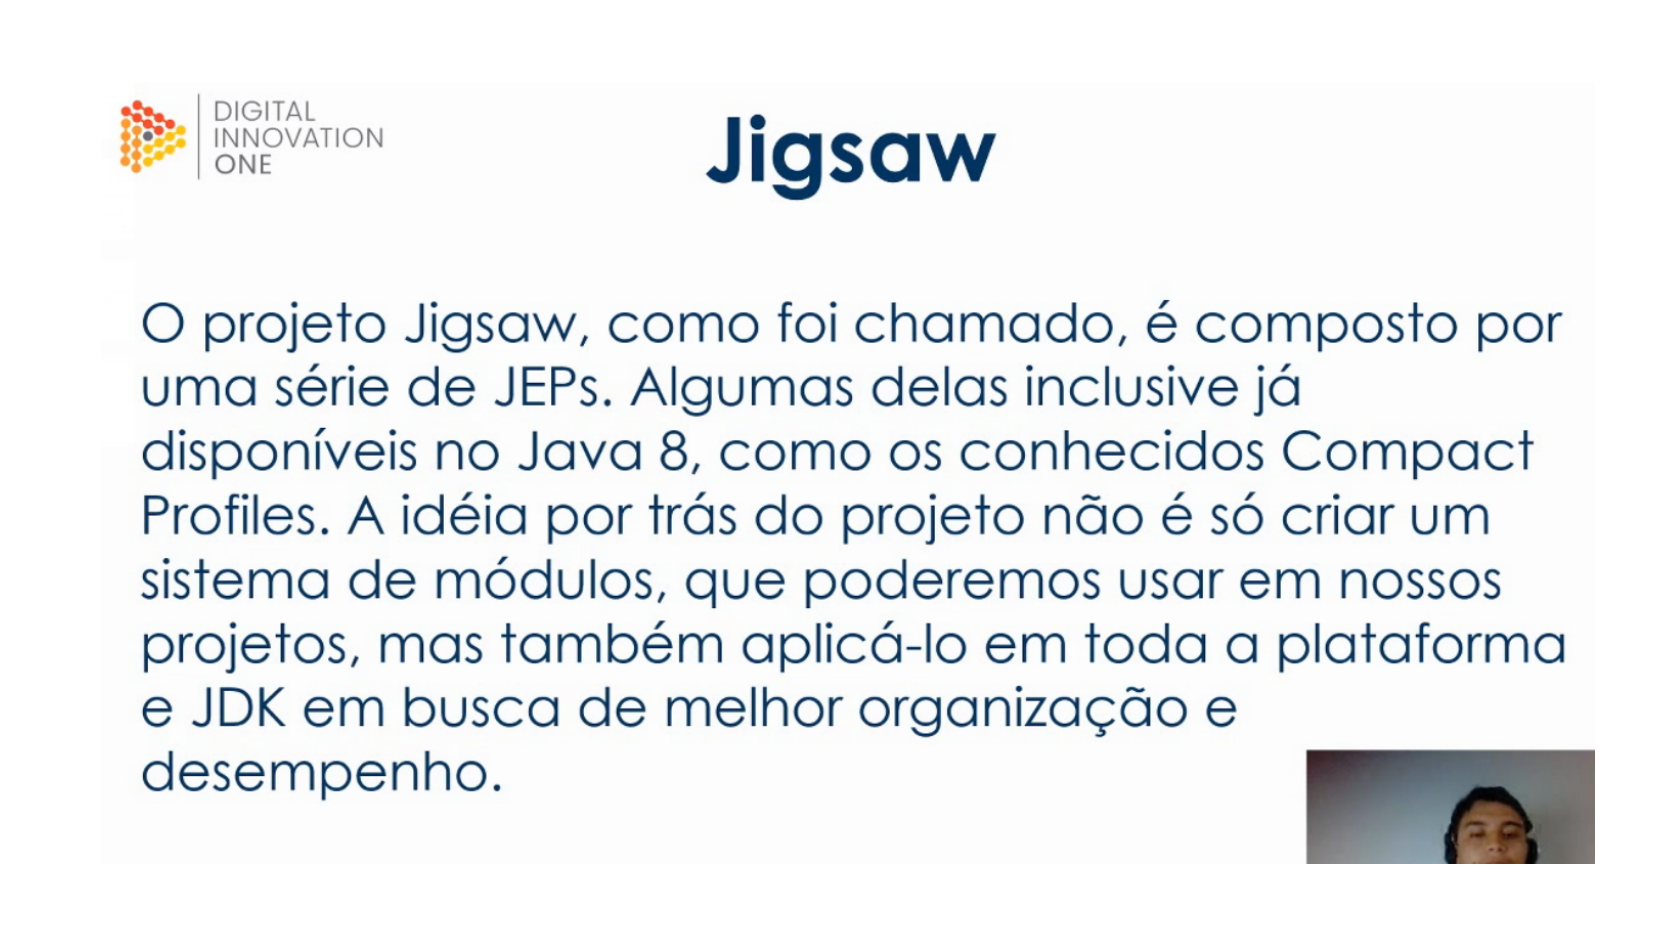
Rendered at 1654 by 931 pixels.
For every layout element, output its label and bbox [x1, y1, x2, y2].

picture [101, 82, 1595, 864]
